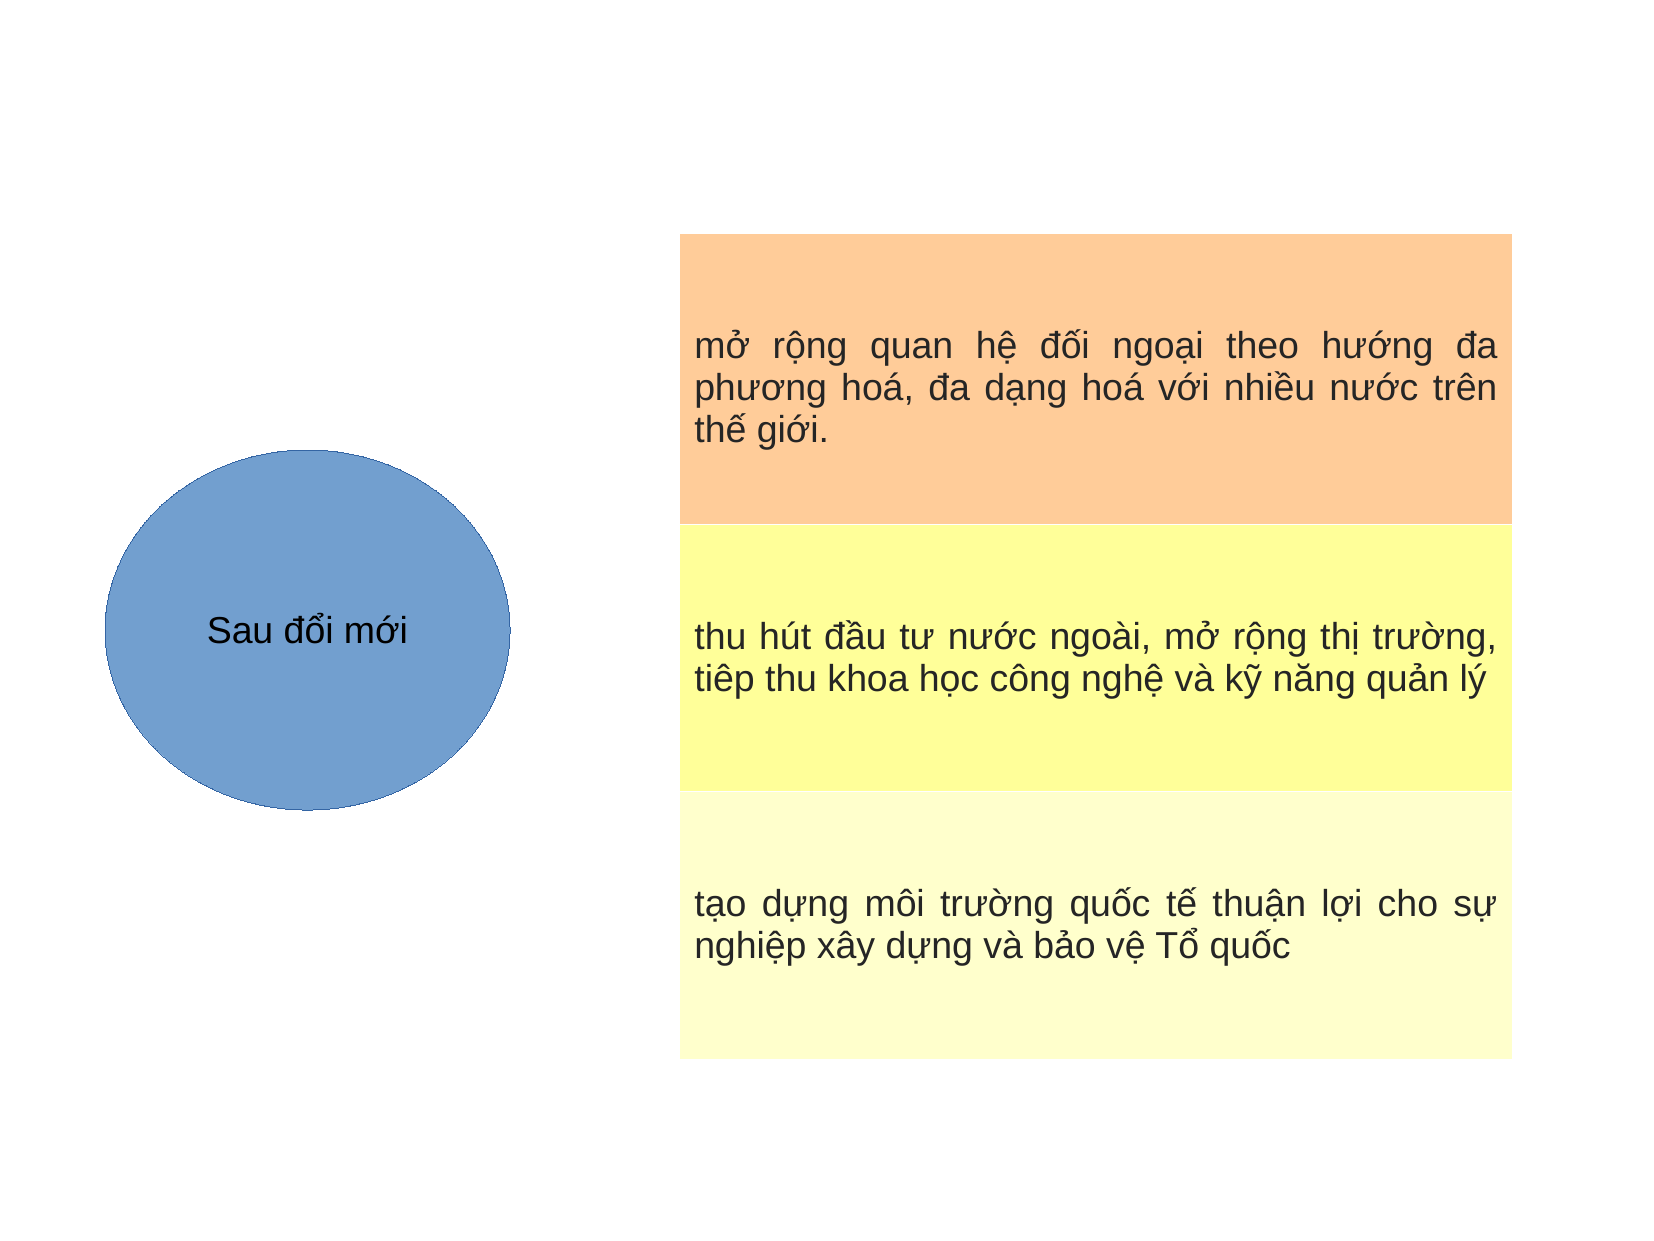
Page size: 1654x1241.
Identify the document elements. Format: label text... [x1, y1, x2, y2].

table_cell thu hút đầu tư nước ngoài, mở rộng thị trường, tiêp thu khoa học công nghệ và kỹ năng quản lý [680, 525, 1512, 791]
table_header mở rộng quan hệ đối ngoại theo hướng đa phương hoá, đa dạng hoá với nhiều nước trên thế giới. [680, 234, 1512, 524]
text_box Sau đổi mới [105, 450, 511, 811]
table_cell tạo dựng môi trường quốc tế thuận lợi cho sự nghiệp xây dựng và bảo vệ Tổ quốc [680, 792, 1512, 1059]
